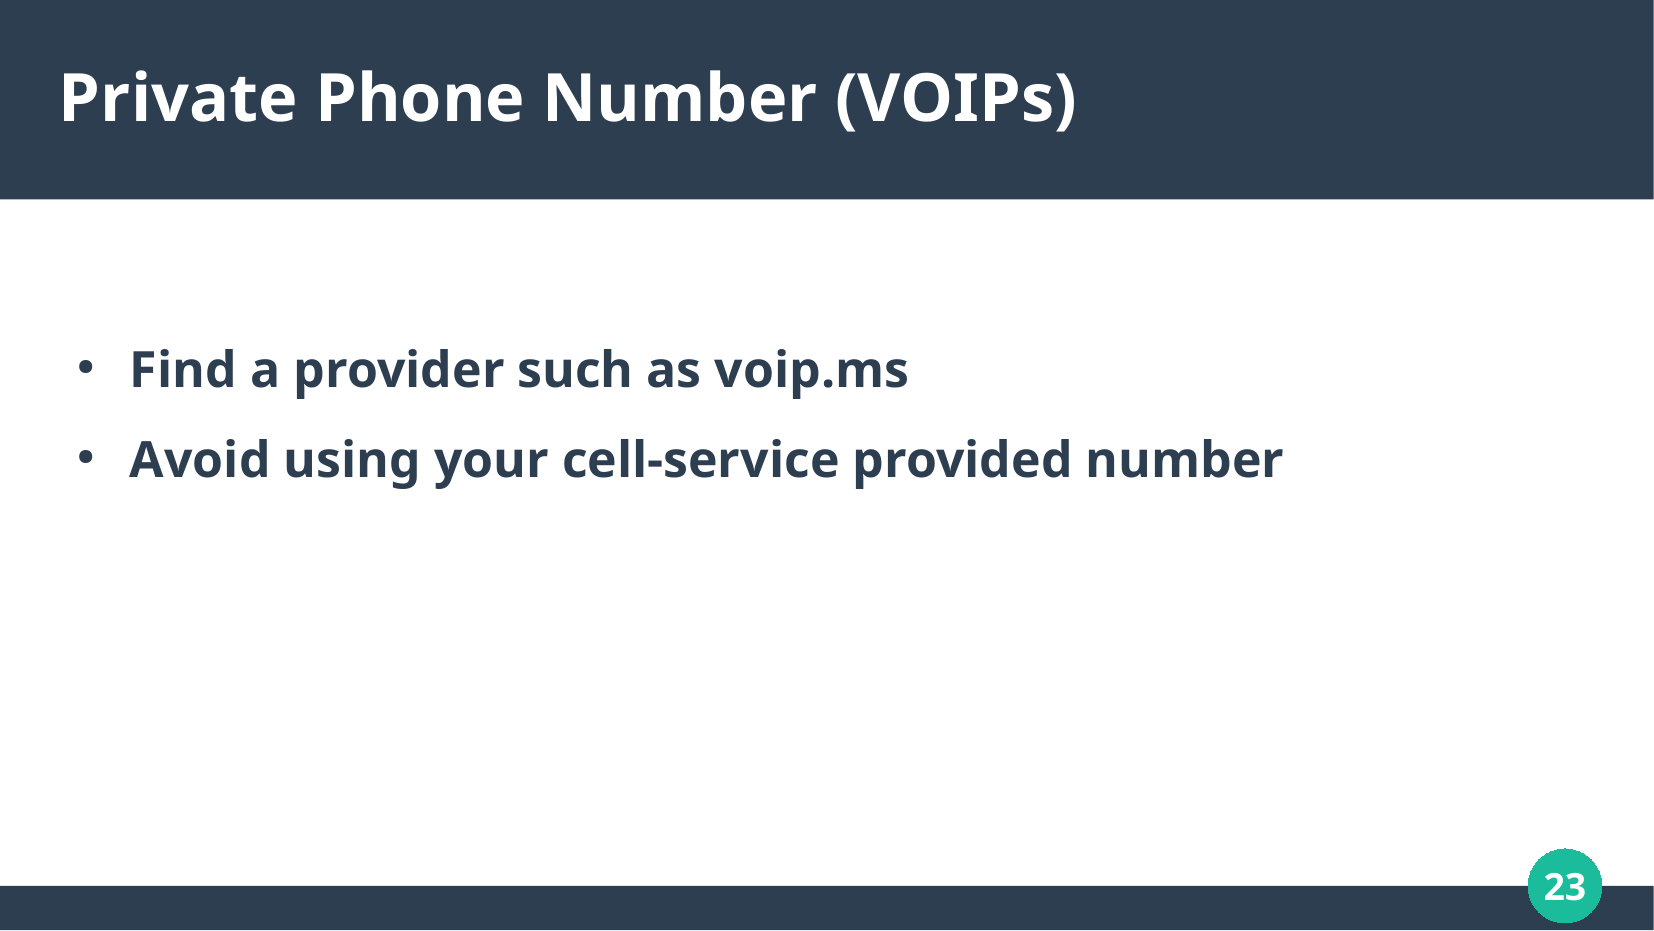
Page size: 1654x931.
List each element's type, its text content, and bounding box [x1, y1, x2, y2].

title Private Phone Number (VOIPs) [59, 37, 1595, 155]
list Find a provider such as voip.ms Avoid using your cell-service provided number [59, 243, 1595, 864]
